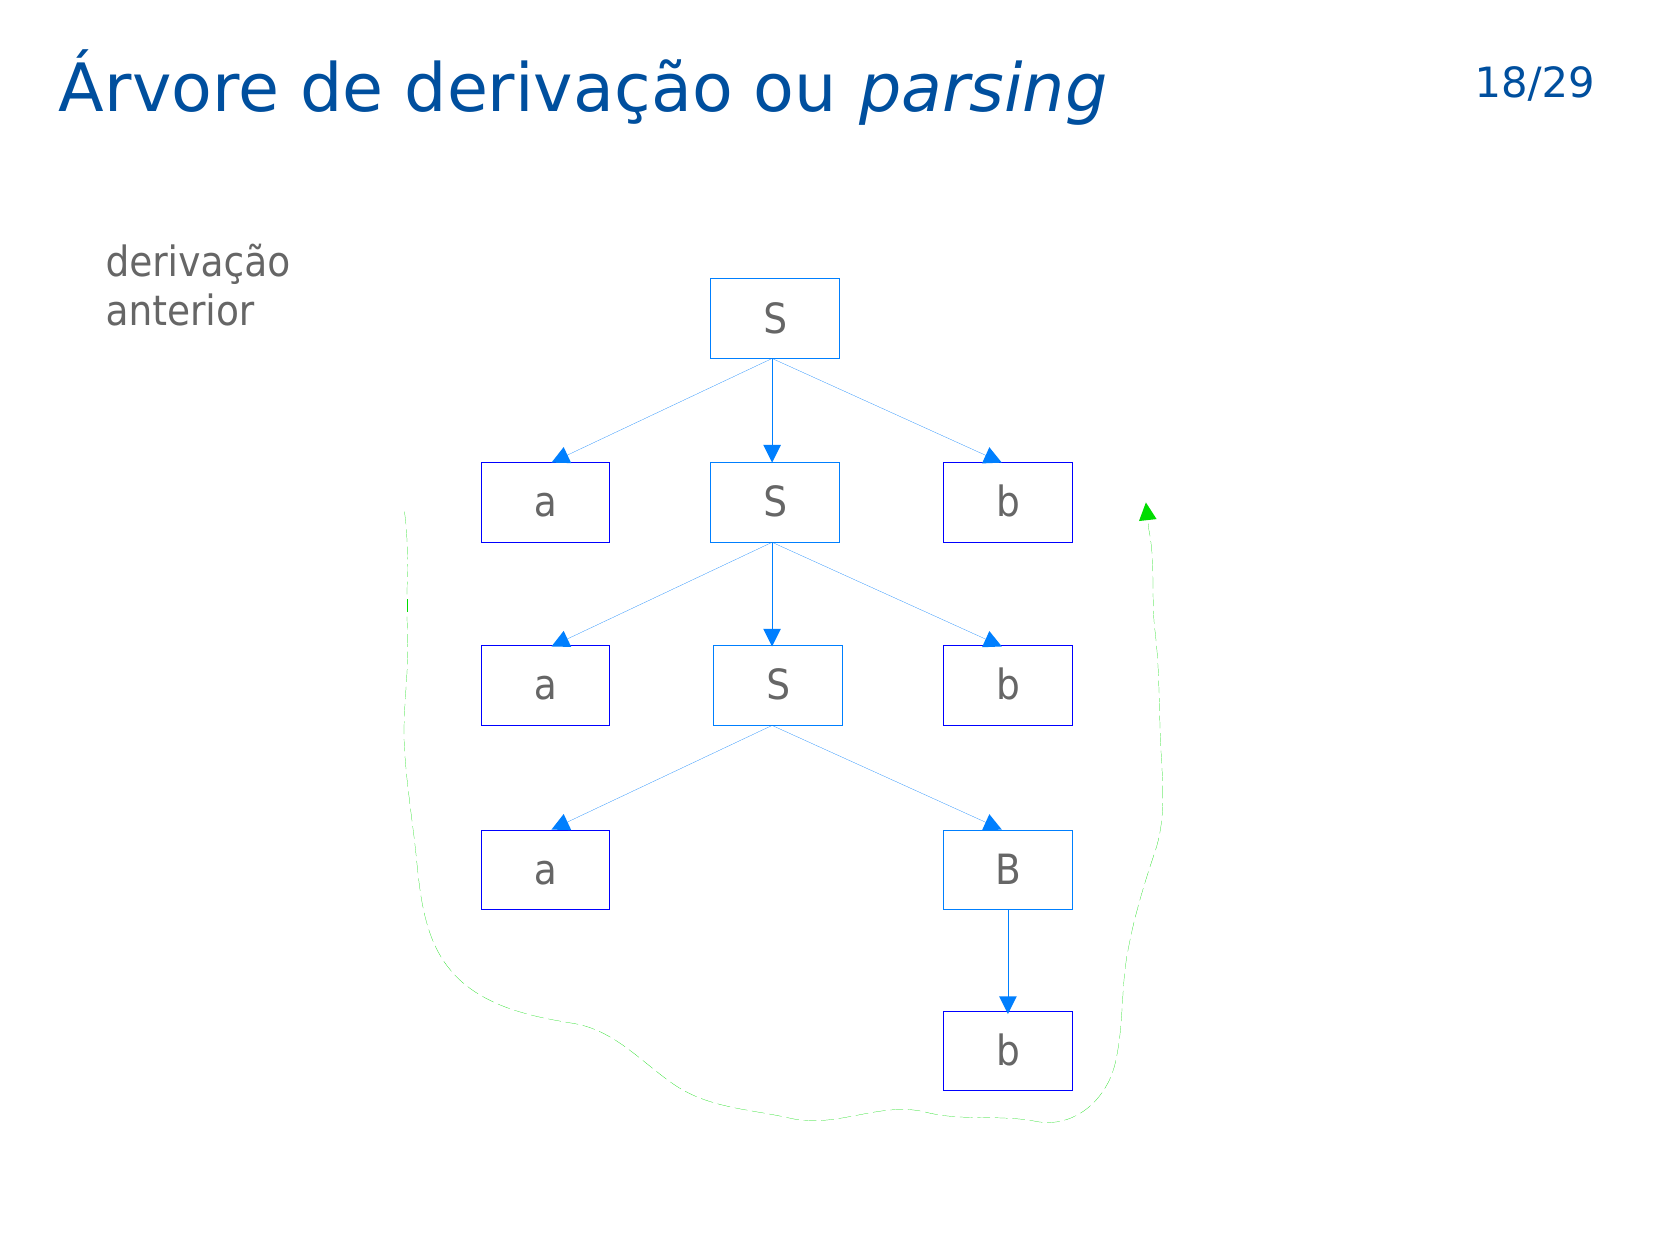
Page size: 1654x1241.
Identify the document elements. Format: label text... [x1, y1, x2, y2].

text_box a [481, 830, 610, 910]
title Árvore de derivação ou parsing [59, 29, 1625, 148]
text_box S [710, 278, 840, 359]
text_box b [943, 1011, 1073, 1091]
text_box B [943, 830, 1073, 910]
text_box derivação anterior [90, 230, 387, 343]
text_box a [481, 462, 610, 543]
text_box a [481, 645, 610, 726]
text_box S [713, 645, 843, 726]
text_box S [710, 462, 840, 543]
text_box b [943, 462, 1073, 543]
text_box b [943, 645, 1073, 726]
